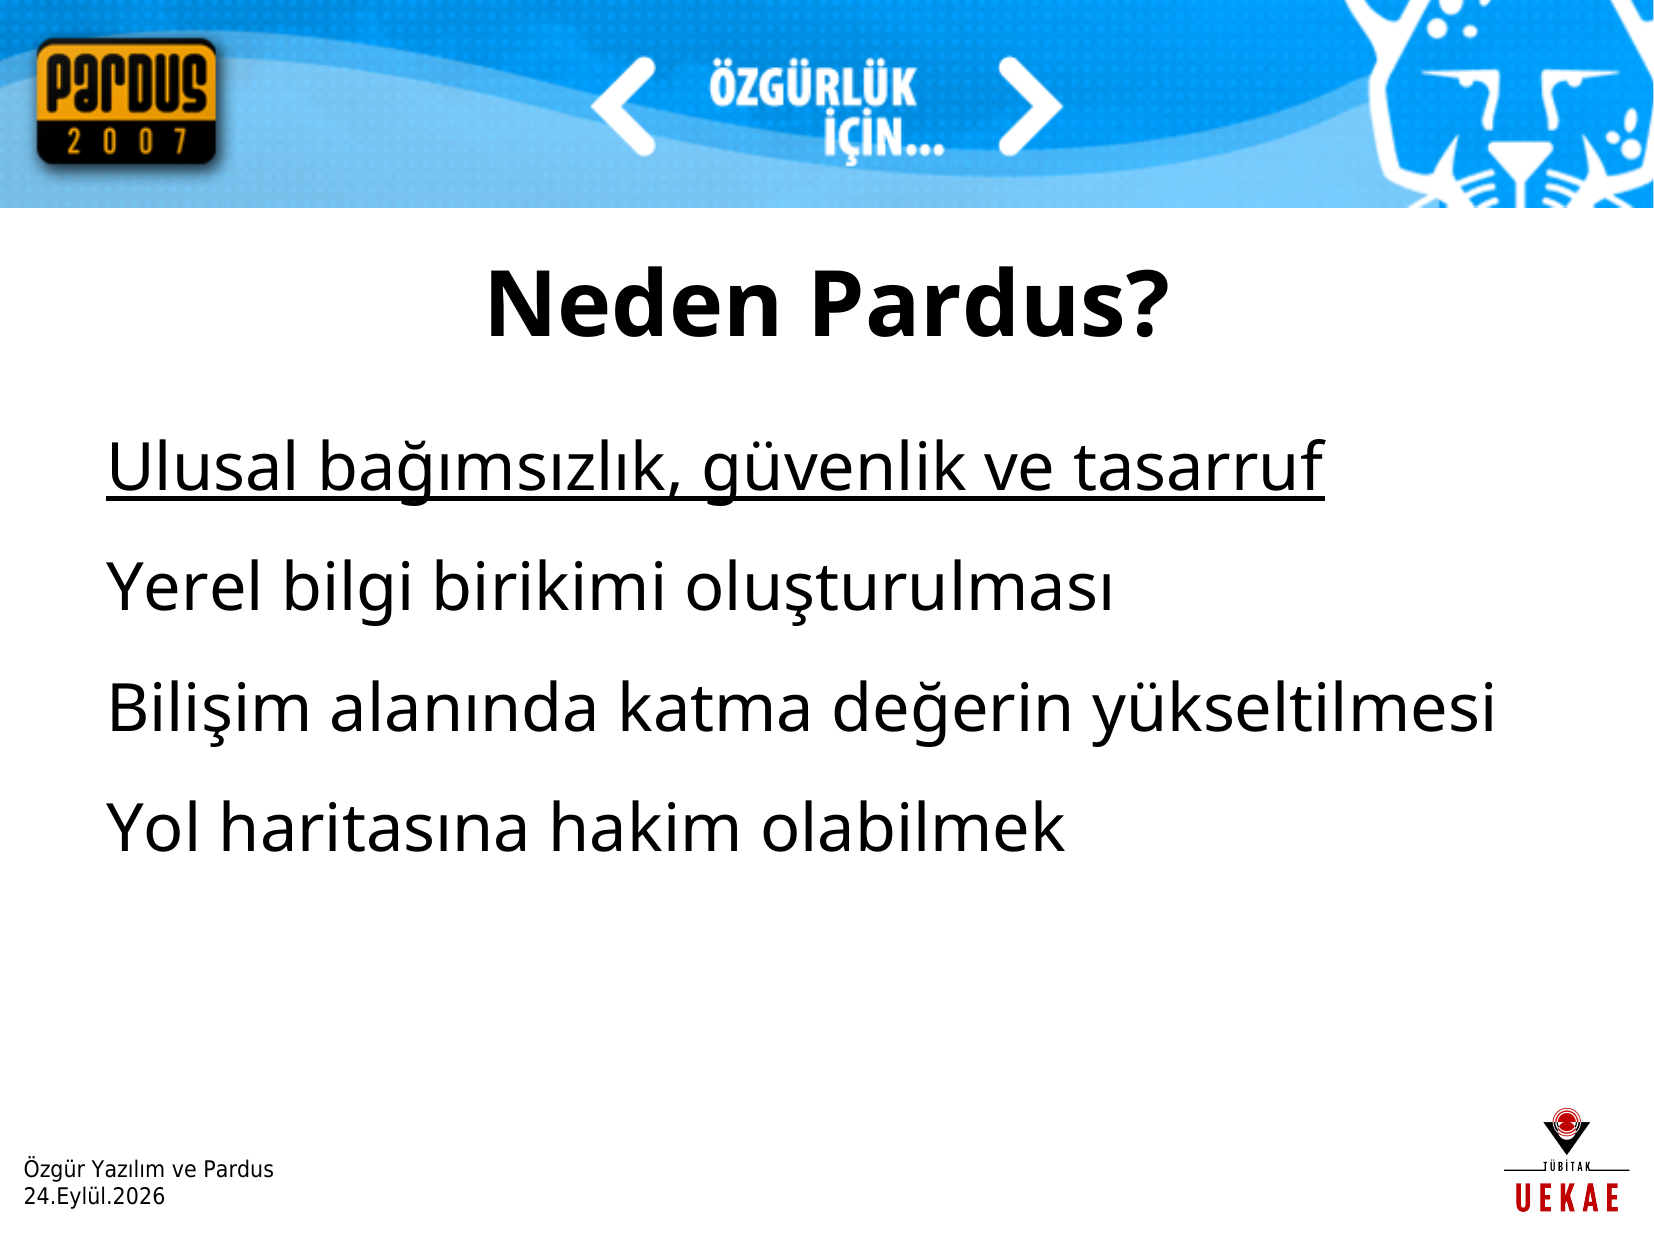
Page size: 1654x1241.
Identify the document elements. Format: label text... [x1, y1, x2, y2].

list Ulusal bağımsızlık, güvenlik ve tasarruf Yerel bilgi birikimi oluşturulması Bilişim alanında katma değerin yükseltilmesi Yol haritasına hakim olabilmek [88, 419, 1571, 1056]
title Neden Pardus? [82, 197, 1571, 405]
picture [0, 0, 1654, 208]
picture [1500, 1104, 1634, 1215]
